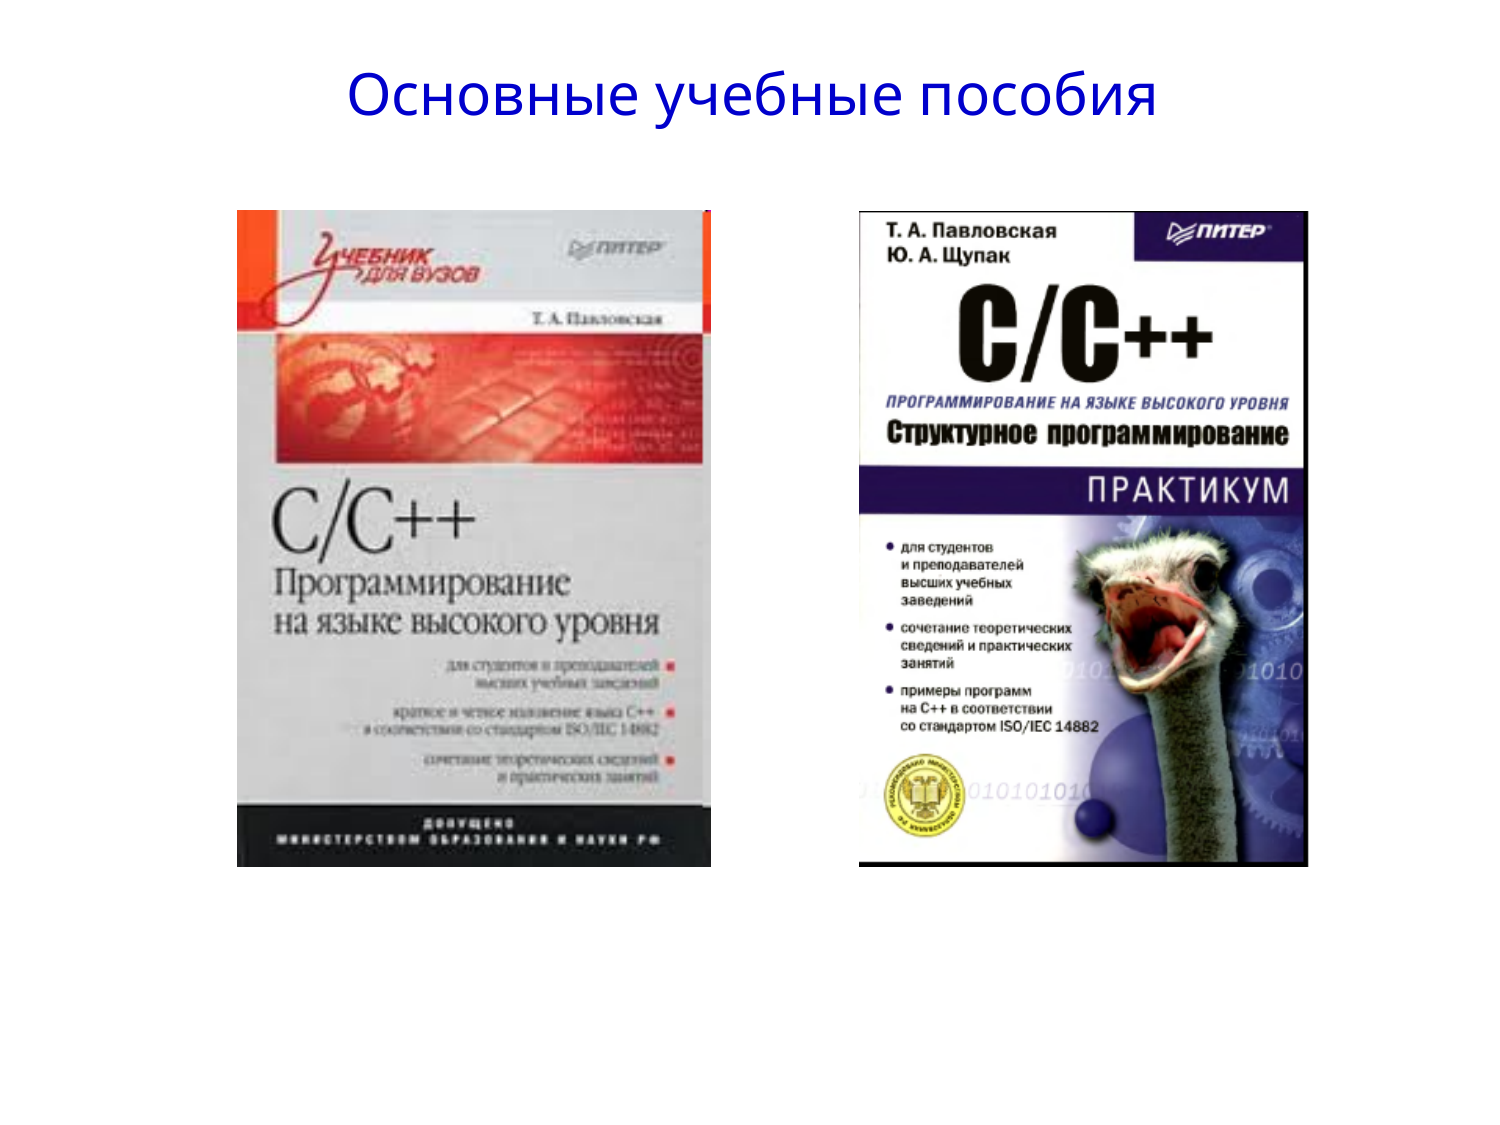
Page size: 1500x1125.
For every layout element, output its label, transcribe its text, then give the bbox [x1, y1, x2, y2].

picture [237, 210, 711, 867]
picture [859, 211, 1310, 867]
text_box Основные учебные пособия [114, 69, 1390, 115]
text_box Основные учебные пособия [355, 77, 382, 111]
